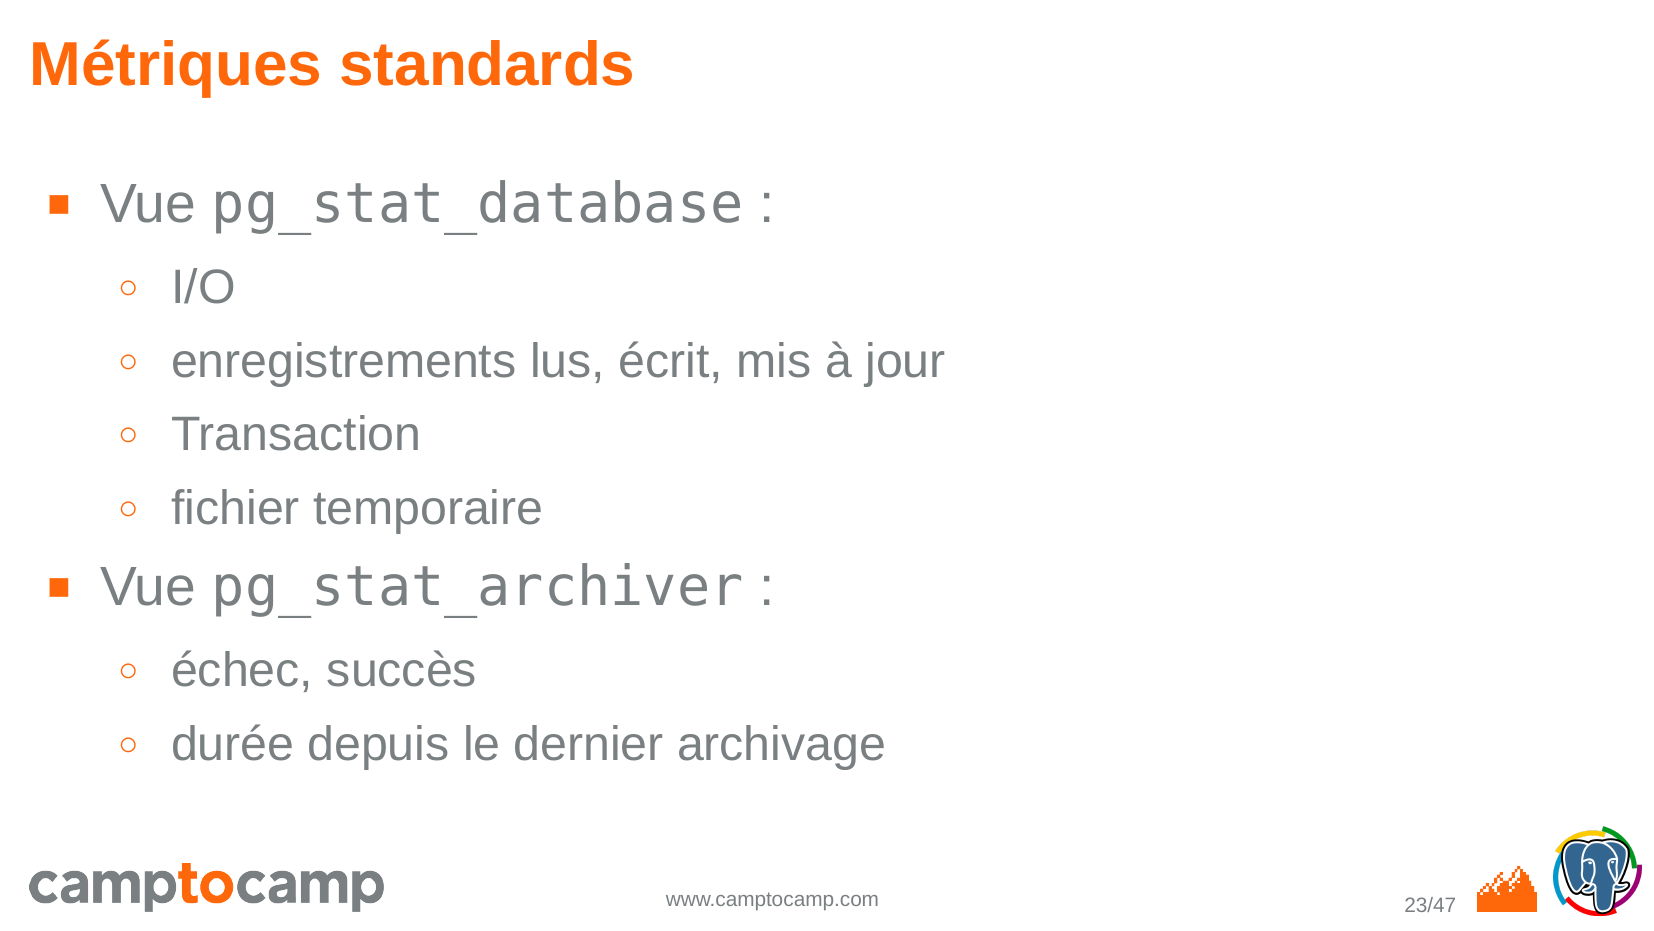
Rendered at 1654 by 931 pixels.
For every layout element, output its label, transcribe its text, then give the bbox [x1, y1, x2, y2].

title Métriques standards [29, 29, 1625, 156]
picture [29, 863, 384, 912]
picture [1477, 866, 1537, 912]
list Vue pg_stat_database : I/O enregistrements lus, écrit, mis à jour Transaction fichier temporaire Vue pg_stat_archiver : échec, succès durée depuis le dernier archivage [29, 171, 1625, 827]
picture [1553, 826, 1642, 916]
